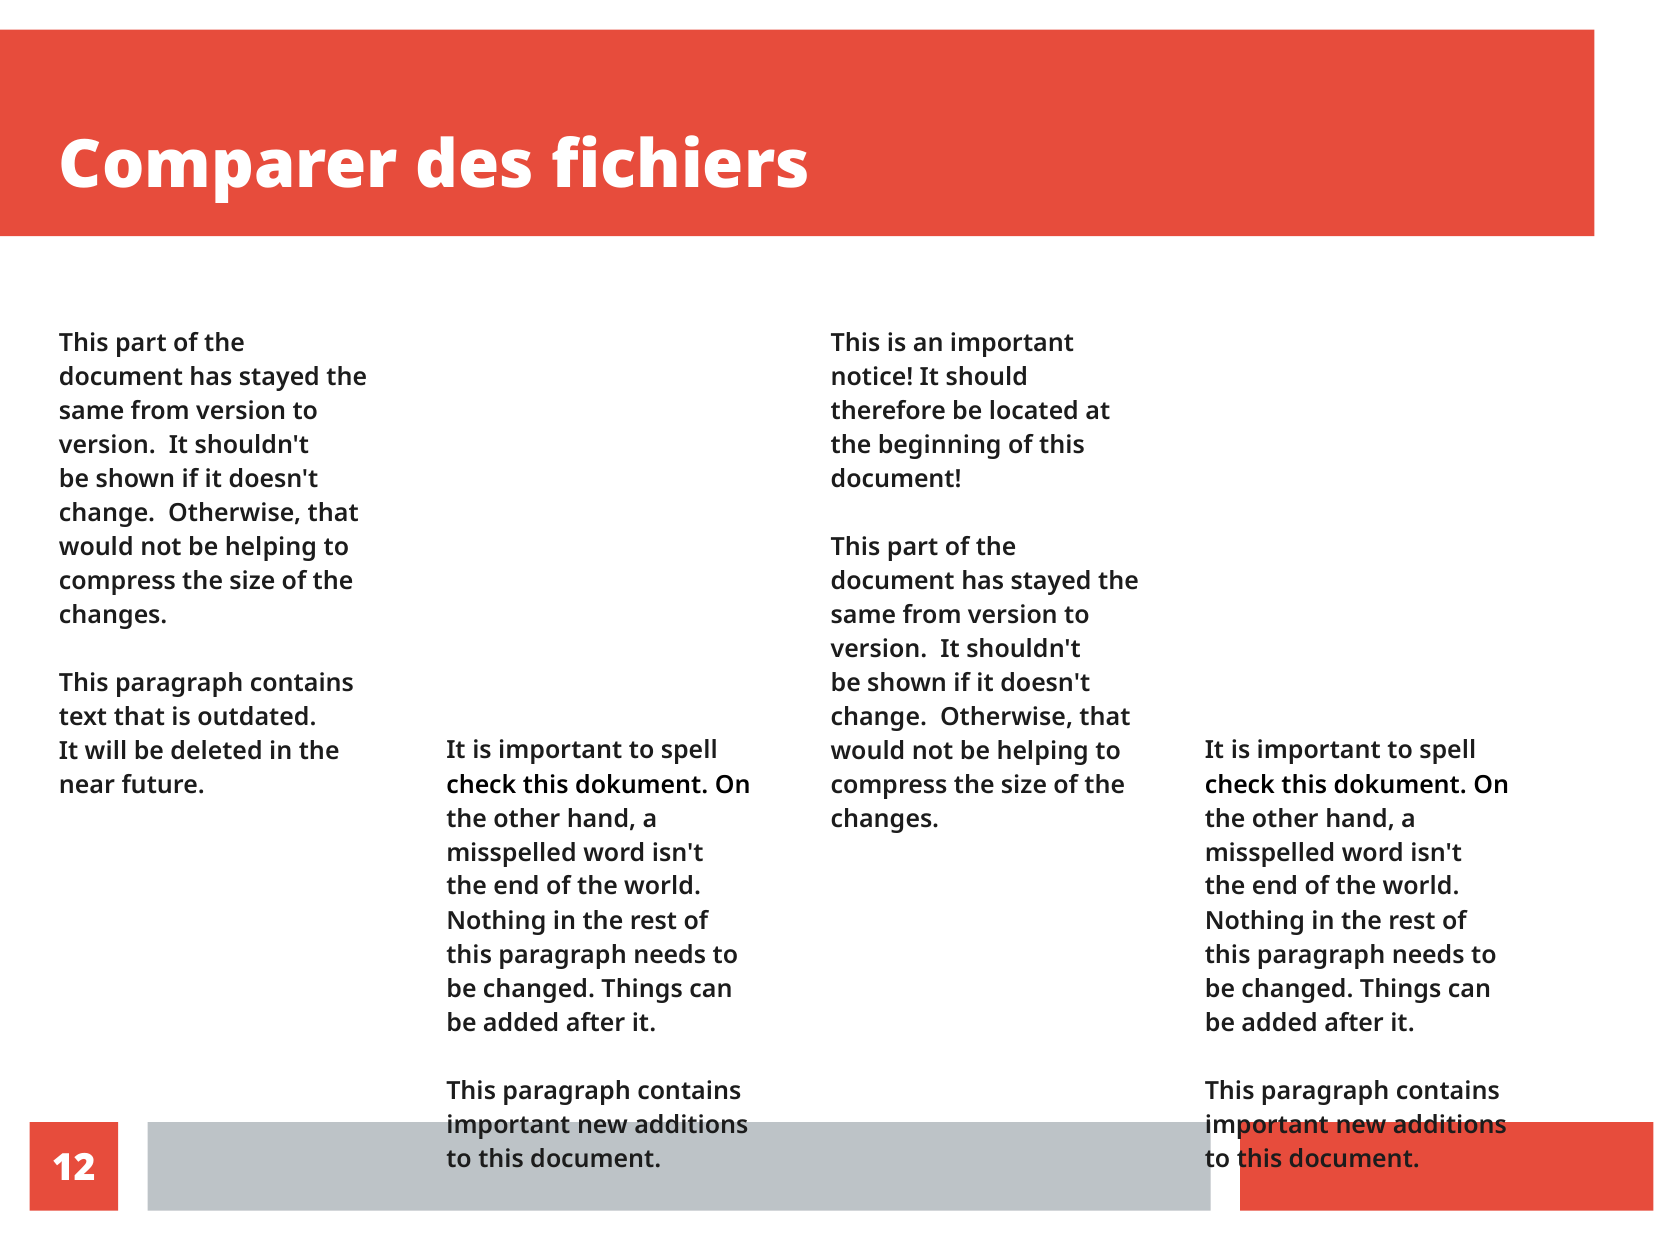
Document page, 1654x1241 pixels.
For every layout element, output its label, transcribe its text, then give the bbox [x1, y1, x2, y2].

list It is important to spell check this dokument. On the other hand, a misspelled word isn't the end of the world. Nothing in the rest of this paragraph needs to be changed. Things can be added after it. This paragraph contains important new additions to this document. [446, 732, 827, 1211]
list It is important to spell check this dokument. On the other hand, a misspelled word isn't the end of the world. Nothing in the rest of this paragraph needs to be changed. Things can be added after it. This paragraph contains important new additions to this document. [1204, 732, 1654, 1241]
title Comparer des fichiers [59, 59, 1595, 207]
list This is an important notice! It should therefore be located at the beginning of this document! This part of the document has stayed the same from version to version. It shouldn't be shown if it doesn't change. Otherwise, that would not be helping to compress the size of the changes. [830, 324, 1264, 1093]
list This part of the document has stayed the same from version to version. It shouldn't be shown if it doesn't change. Otherwise, that would not be helping to compress the size of the changes. This paragraph contains text that is outdated. It will be deleted in the near future. [59, 324, 497, 1093]
